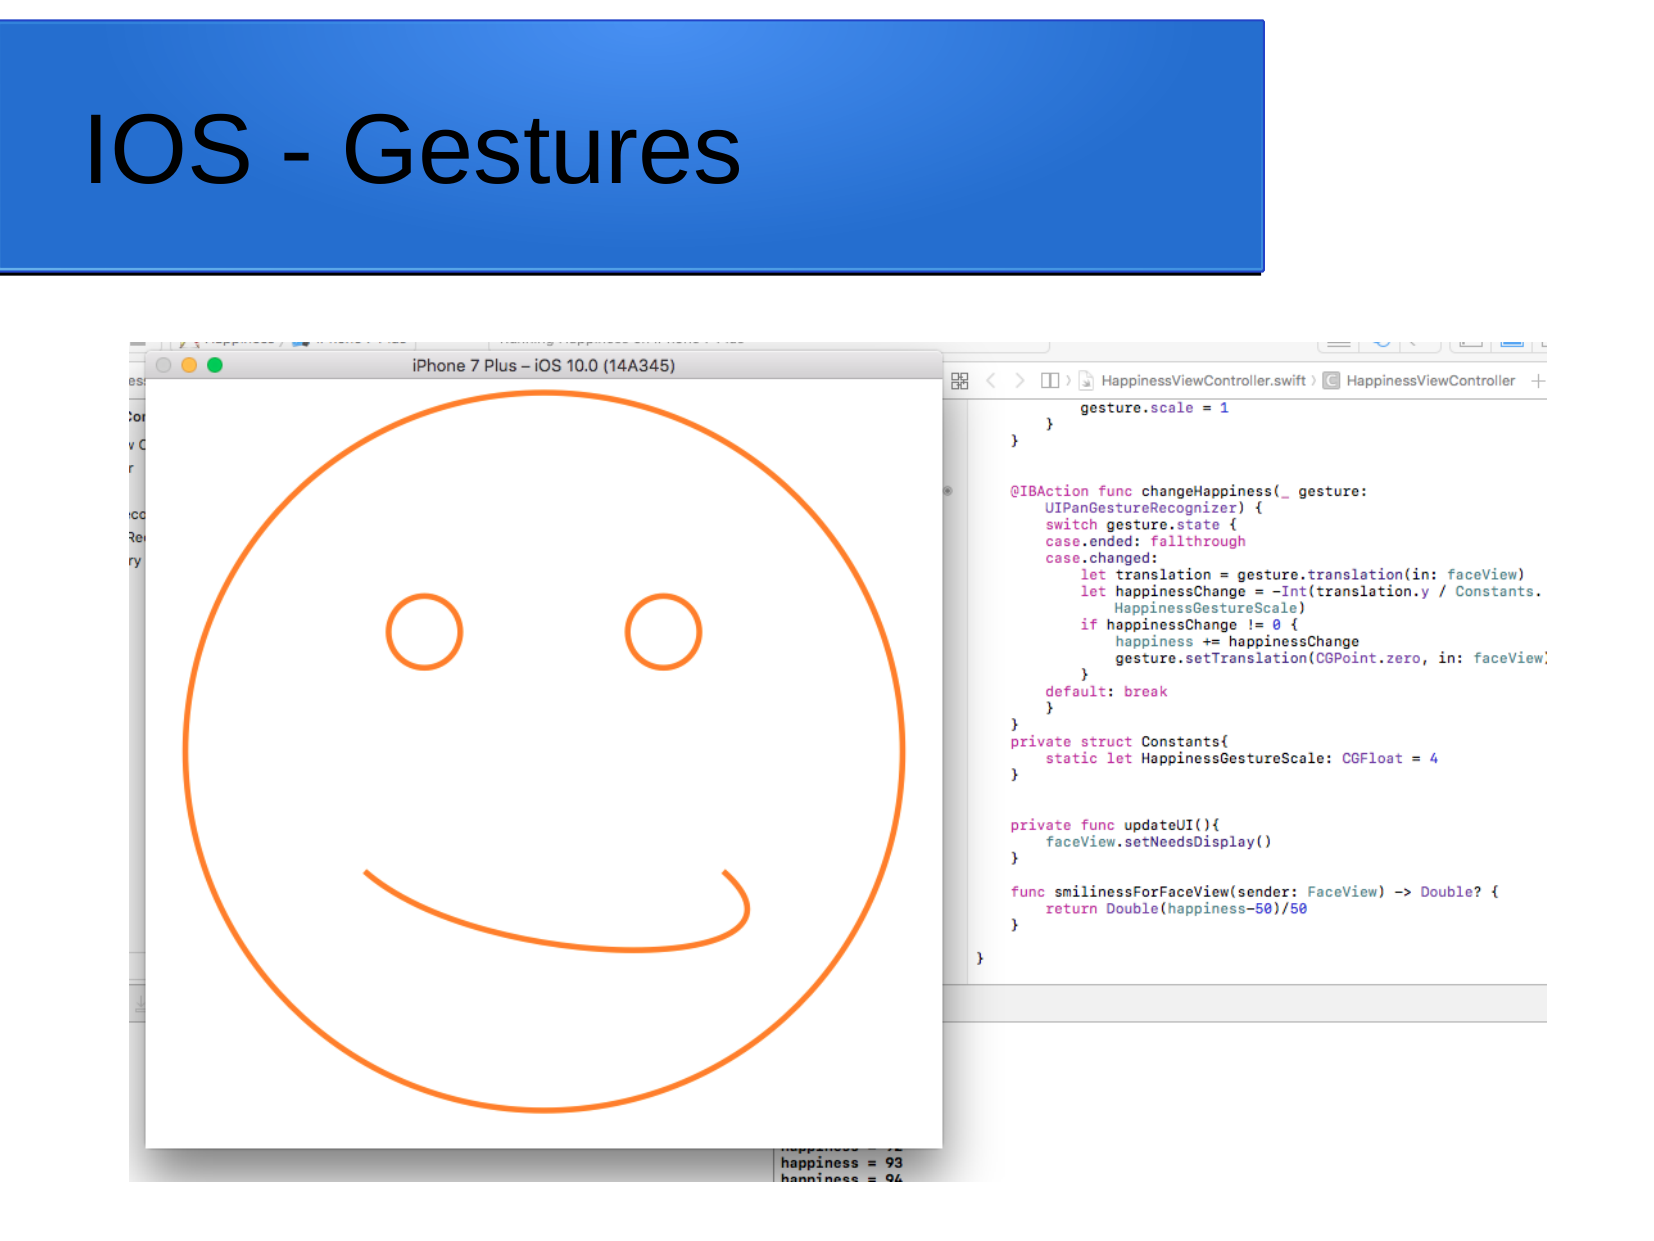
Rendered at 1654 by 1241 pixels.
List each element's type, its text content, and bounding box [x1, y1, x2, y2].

picture [129, 342, 1547, 1182]
title IOS - Gestures [82, 47, 1235, 252]
